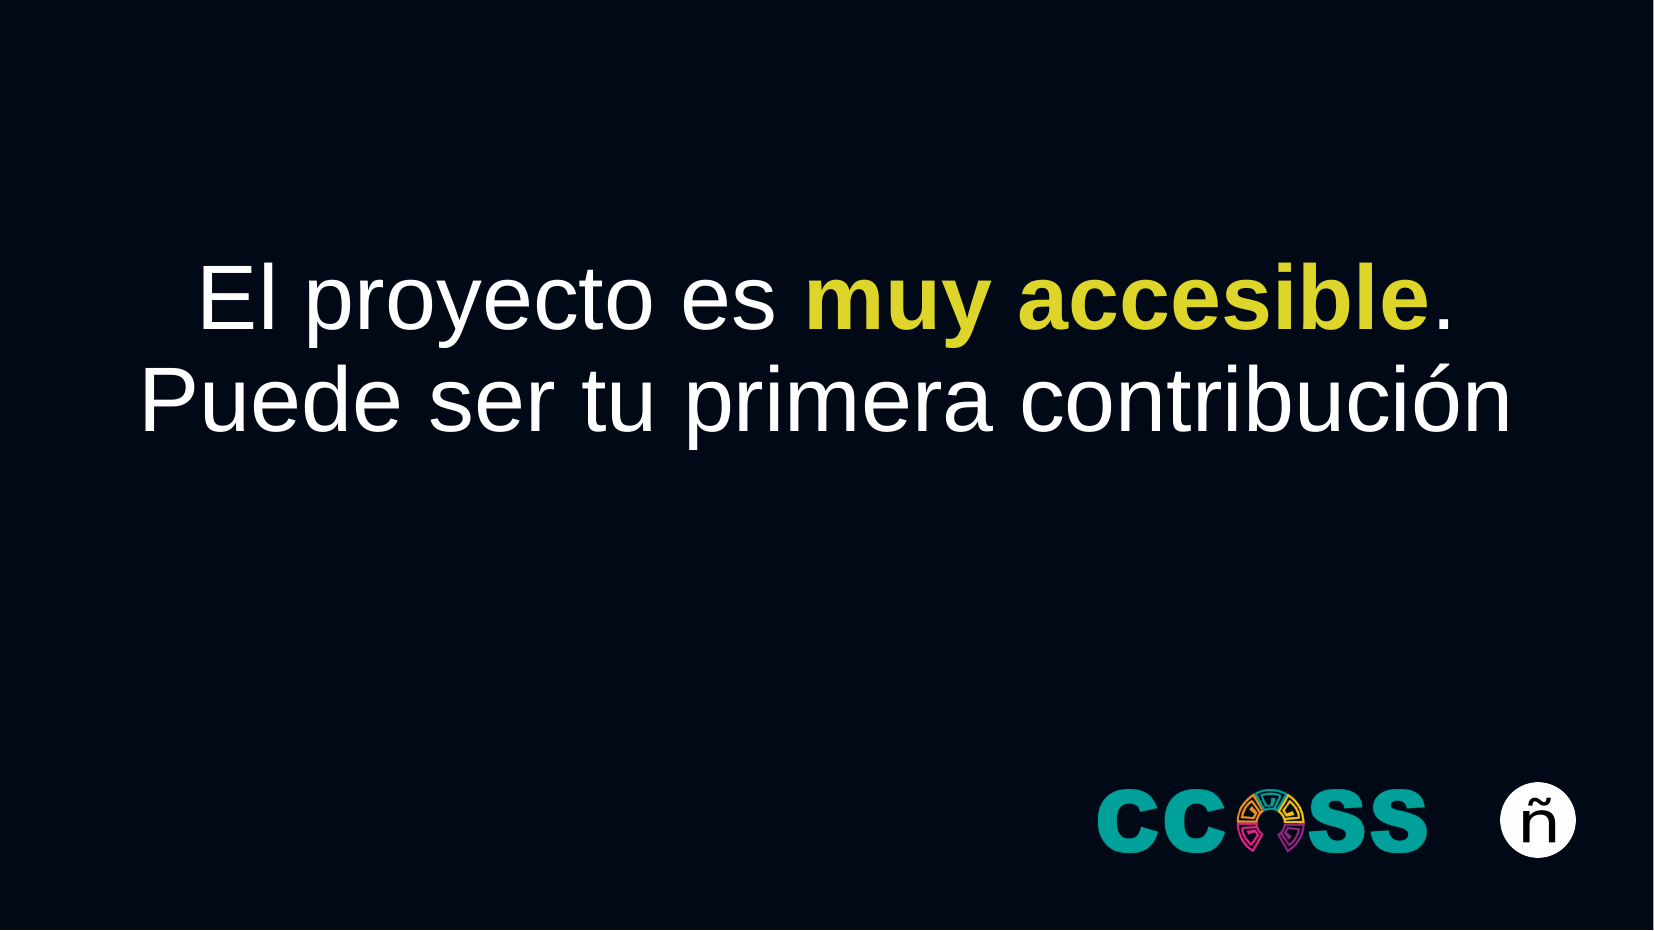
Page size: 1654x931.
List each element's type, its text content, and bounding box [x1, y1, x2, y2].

title El proyecto es muy accesible. Puede ser tu primera contribución [82, 195, 1571, 503]
picture [1500, 782, 1576, 858]
picture [1090, 780, 1436, 861]
